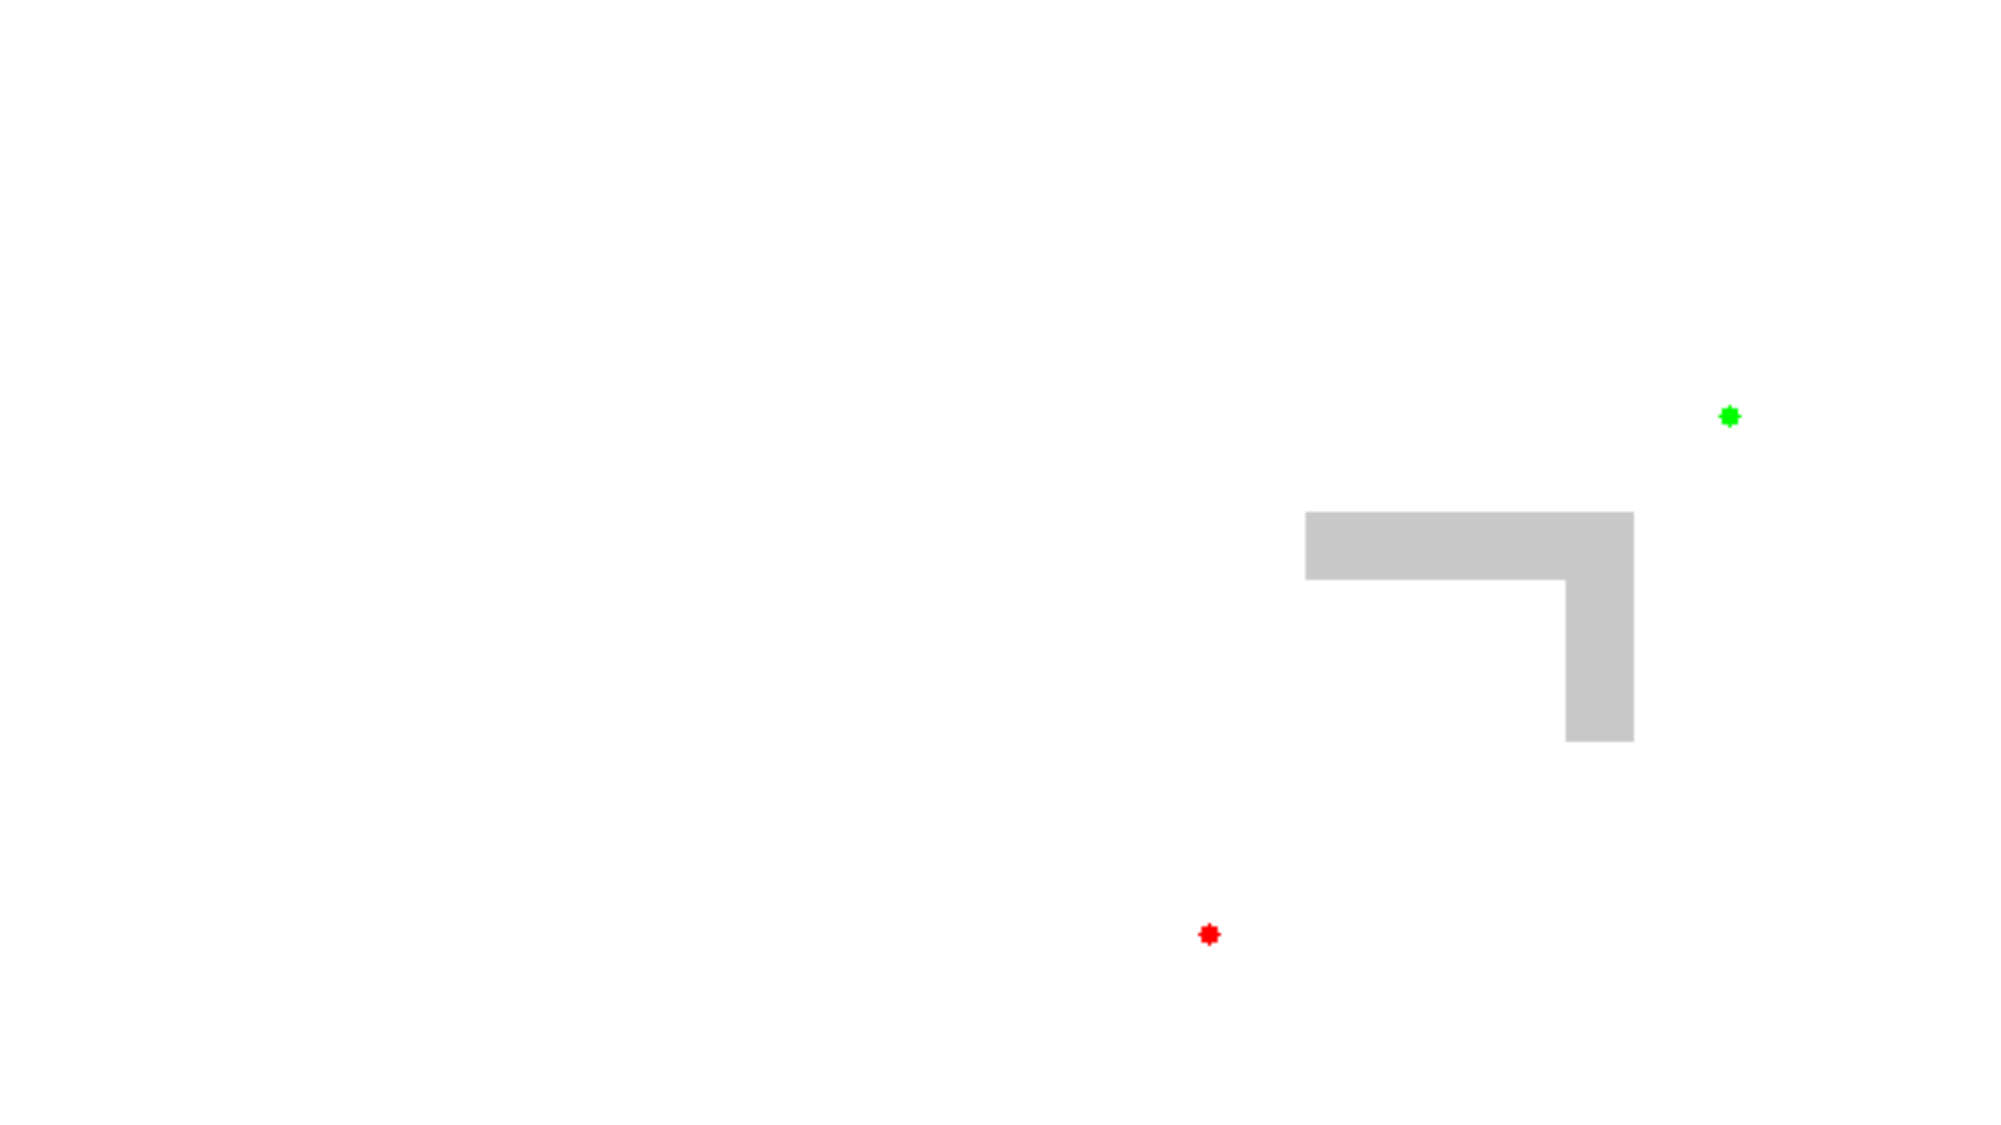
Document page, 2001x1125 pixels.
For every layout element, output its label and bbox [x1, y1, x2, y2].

picture [1144, 322, 1827, 1003]
